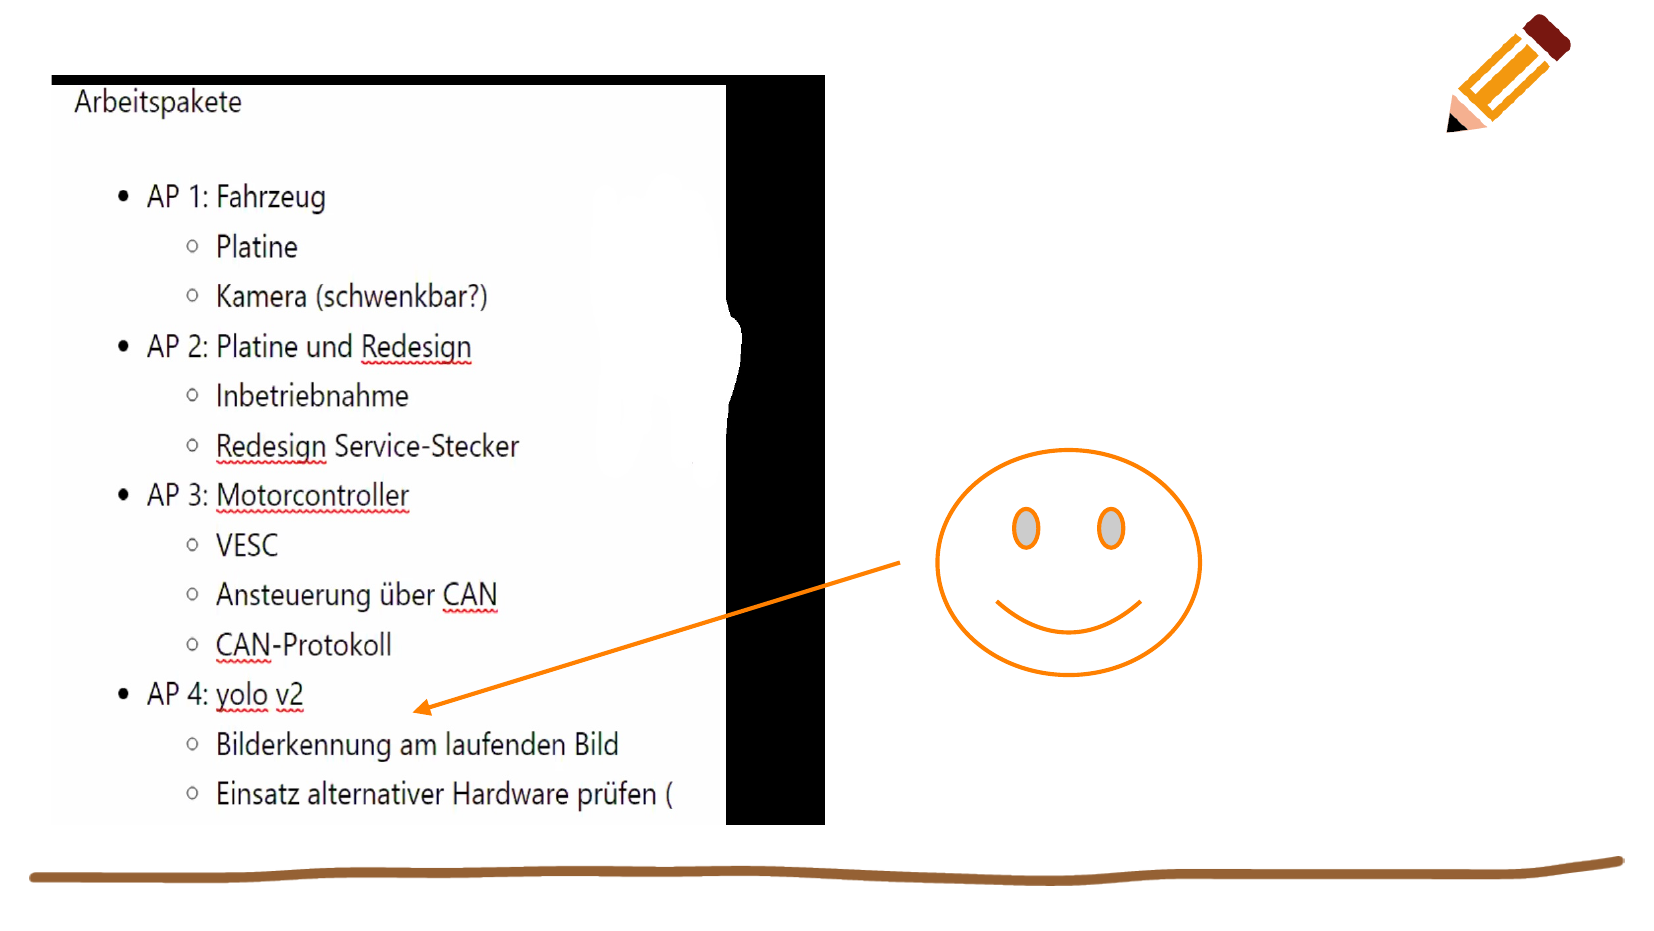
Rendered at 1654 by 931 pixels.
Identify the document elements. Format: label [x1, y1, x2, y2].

picture [51, 75, 825, 826]
text_box [937, 450, 1201, 676]
picture [1446, 14, 1571, 133]
picture [29, 856, 1625, 886]
